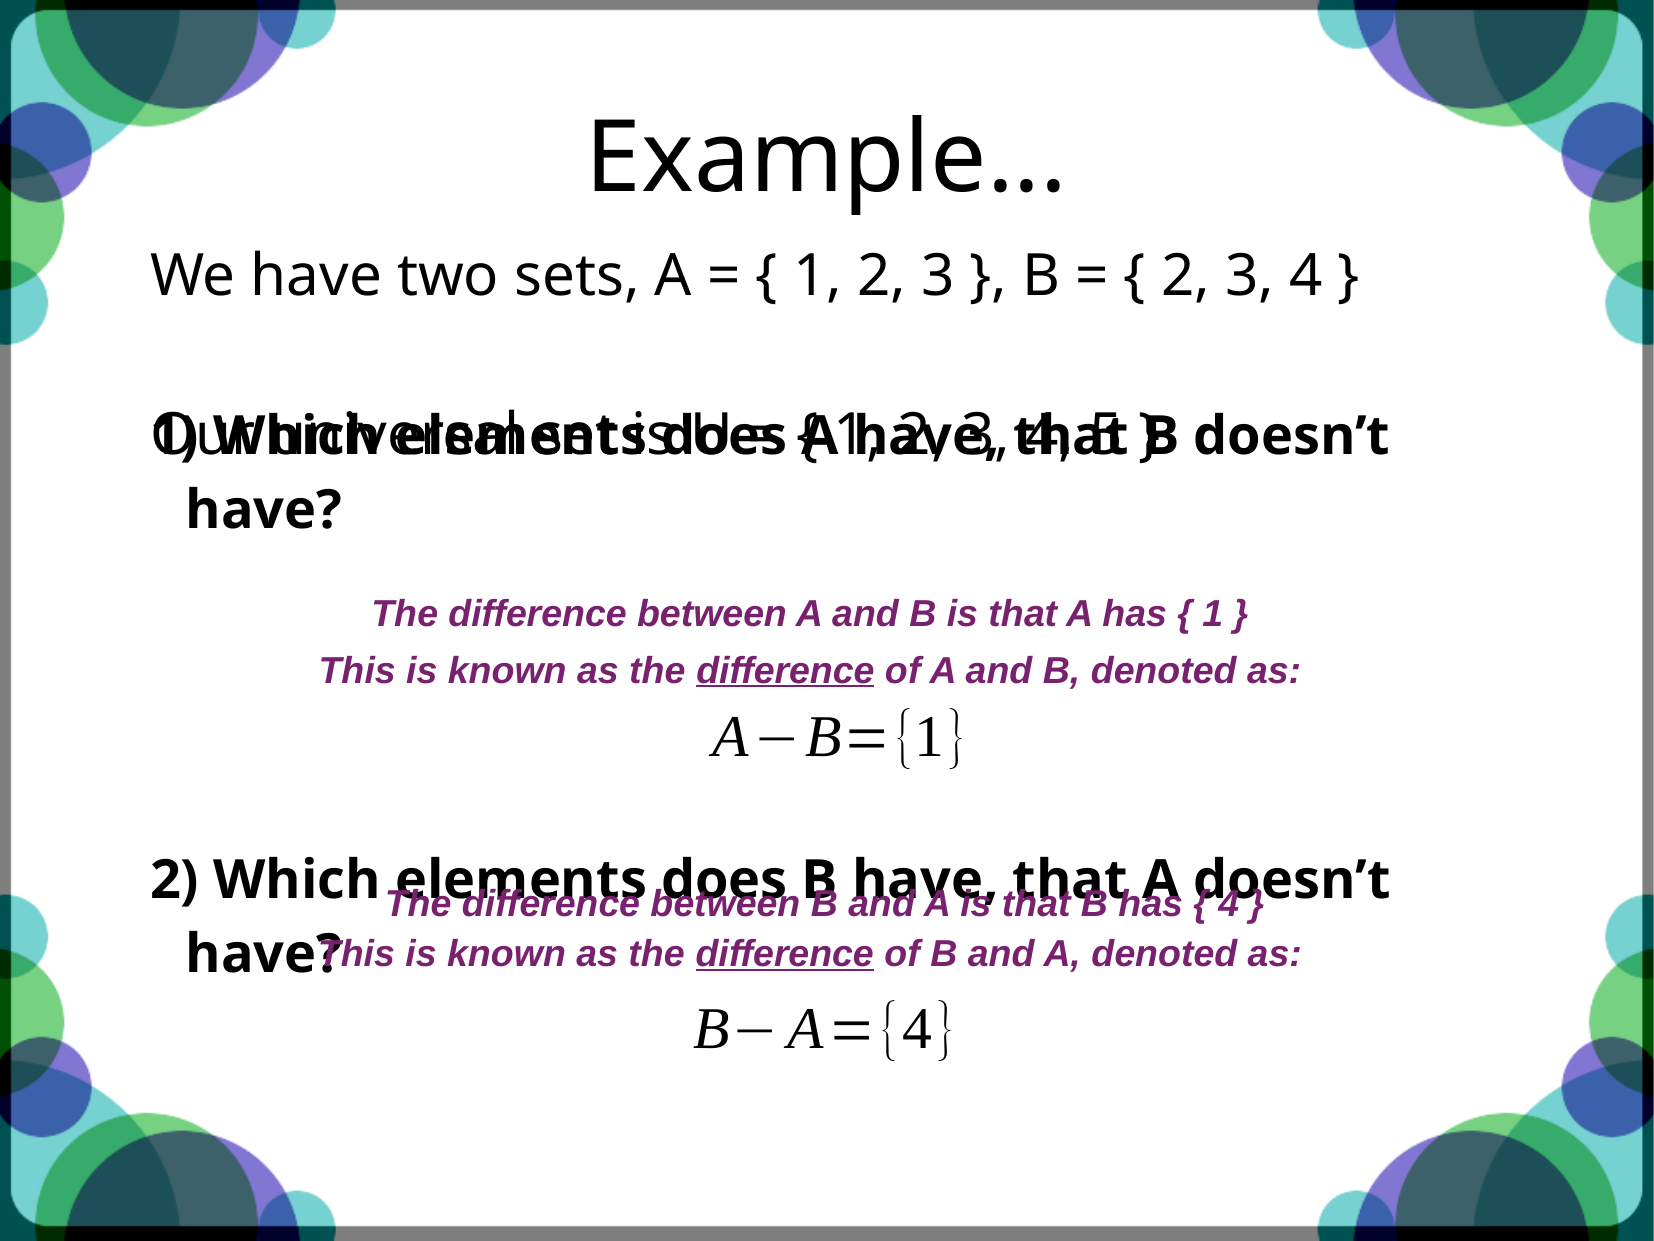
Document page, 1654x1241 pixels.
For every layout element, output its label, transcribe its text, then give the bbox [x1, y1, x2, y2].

text_box This is known as the difference of A and B, denoted as: [255, 641, 1366, 699]
text_box We have two sets, A = { 1, 2, 3 }, B = { 2, 3, 4 } Our universal set is U = { 1, 2, 3, 4, 5 } [150, 210, 1531, 496]
text_box This is known as the difference of B and A, denoted as: [255, 925, 1366, 983]
text_box The difference between A and B is that A has { 1 } [255, 585, 1366, 641]
picture [0, 0, 1654, 1241]
title Example... [82, 49, 1571, 257]
text_box Which elements does A have, that B doesn’t have? Which elements does B have, that A doesn’t have? [150, 510, 1531, 875]
chart [675, 996, 975, 1066]
text_box The difference between B and A is that B has { 4 } [270, 874, 1381, 932]
chart [690, 705, 986, 774]
